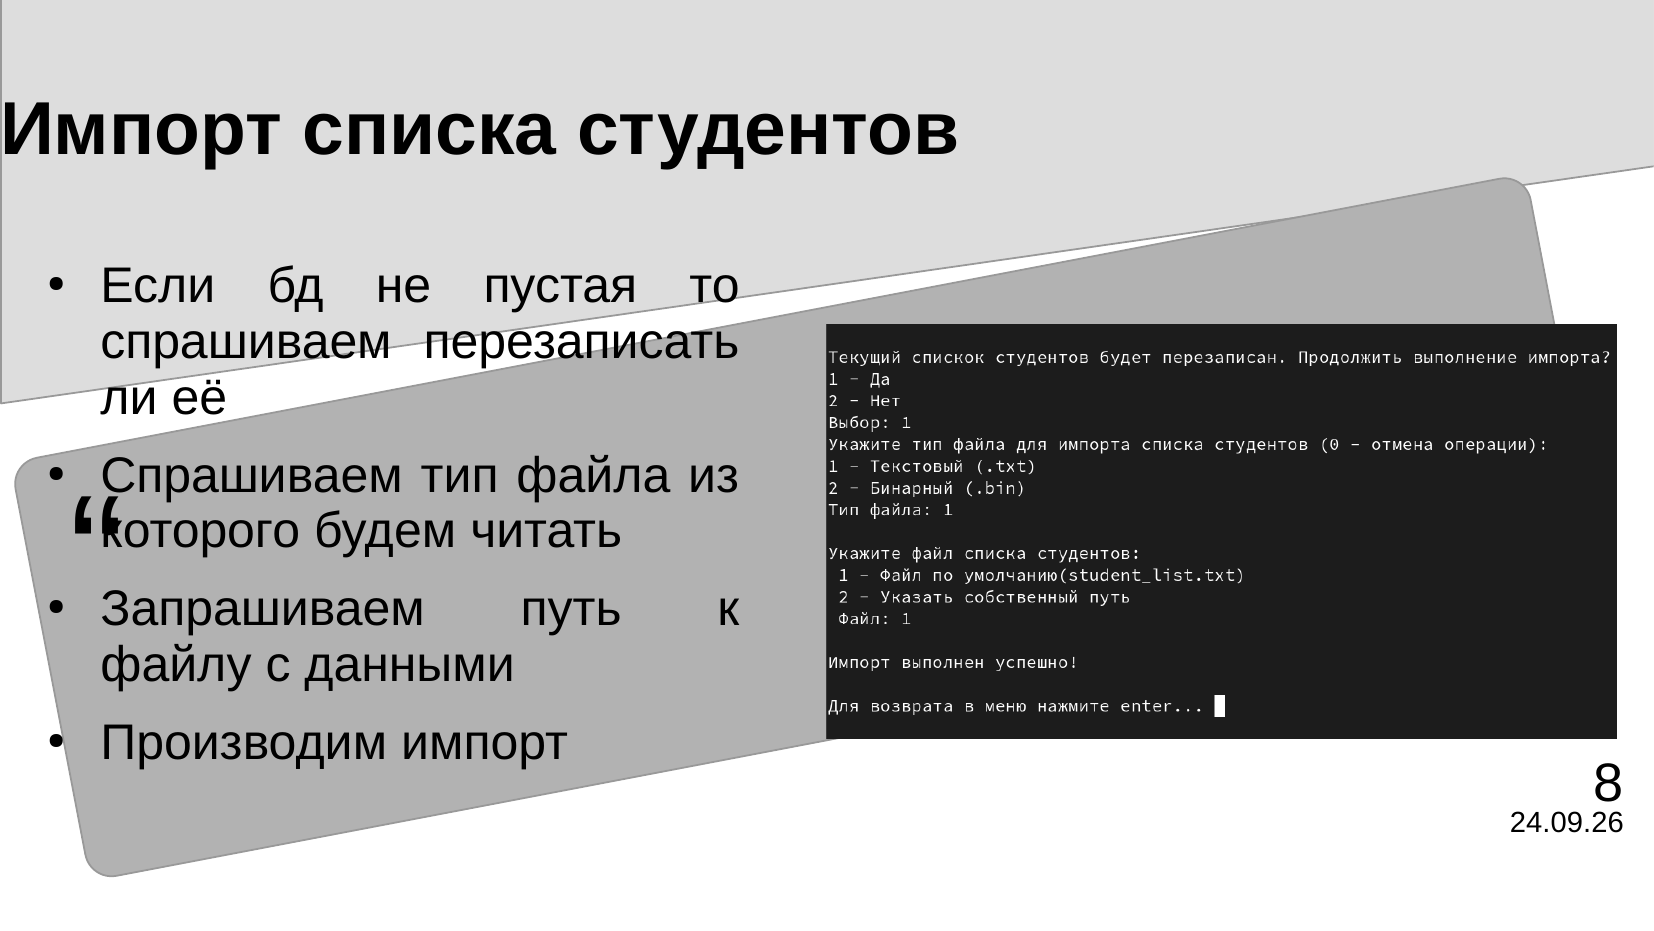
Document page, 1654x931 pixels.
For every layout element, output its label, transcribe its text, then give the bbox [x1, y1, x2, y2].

title Импорт списка студентов [0, 50, 1477, 207]
picture [826, 324, 1617, 739]
list Если бд не пустая то спрашиваем перезаписать ли её Спрашиваем тип файла из которого будем читать Запрашиваем путь к файлу с данными Производим импорт [29, 257, 740, 798]
